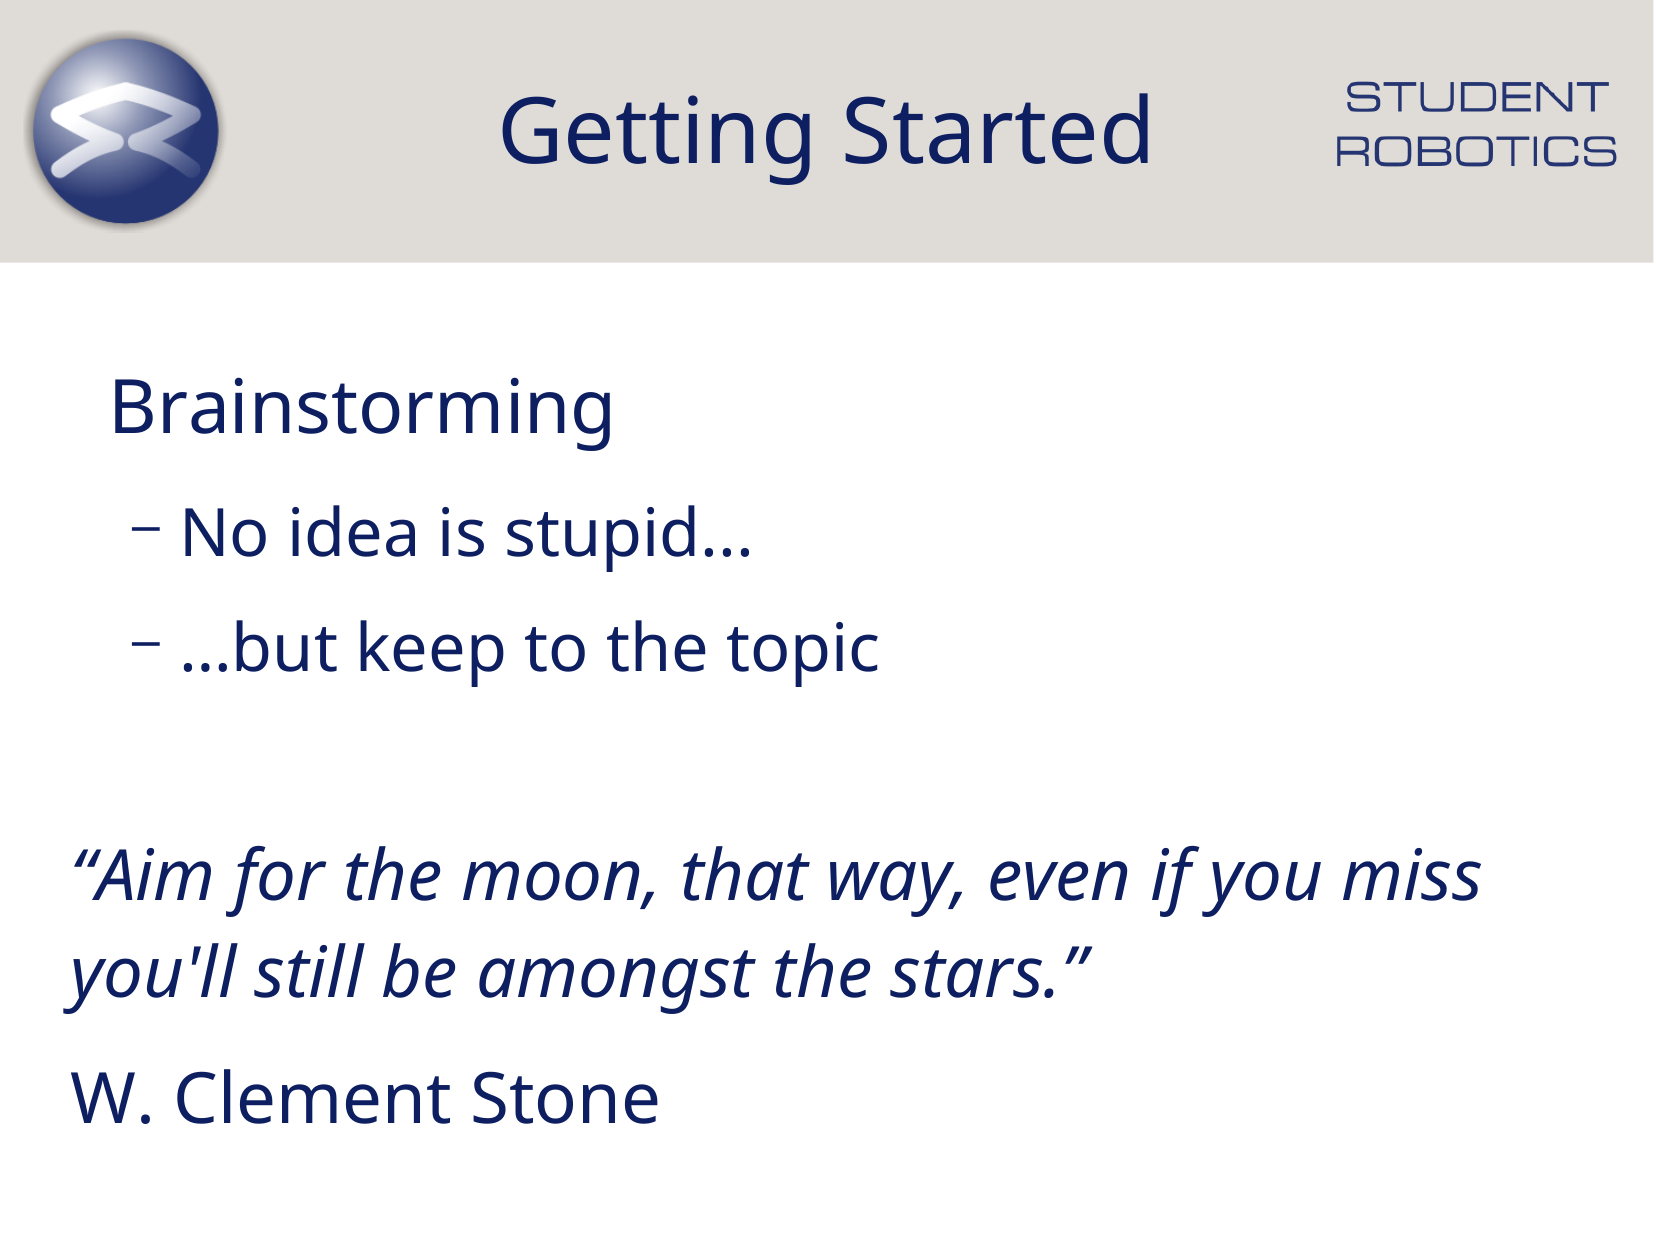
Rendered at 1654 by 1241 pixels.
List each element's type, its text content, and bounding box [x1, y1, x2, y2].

title Getting Started [82, 0, 1571, 257]
list “Aim for the moon, that way, even if you miss you'll still be amongst the stars.” W. Clement Stone [0, 825, 1613, 1201]
list Brainstorming No idea is stupid... …but keep to the topic [37, 353, 1613, 760]
picture [1571, 68, 1633, 174]
picture [9, 19, 82, 245]
